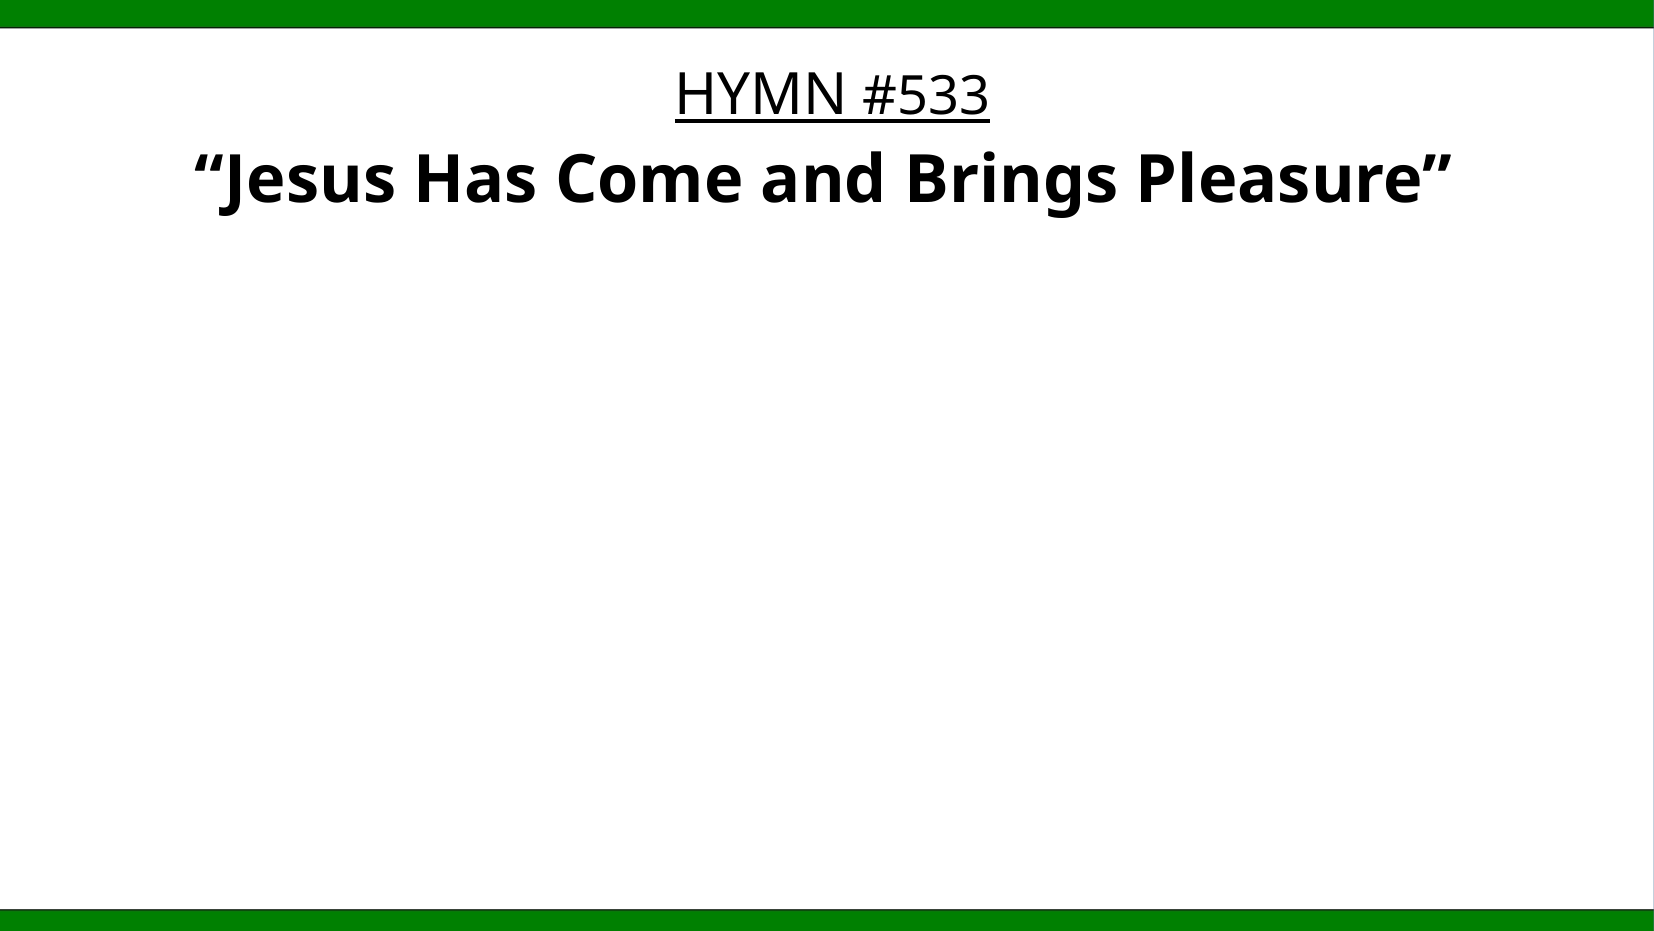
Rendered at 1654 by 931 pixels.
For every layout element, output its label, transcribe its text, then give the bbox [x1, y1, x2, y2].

text_box HYMN #533 “Jesus Has Come and Brings Pleasure” [75, 45, 1591, 226]
picture [0, 0, 1654, 931]
